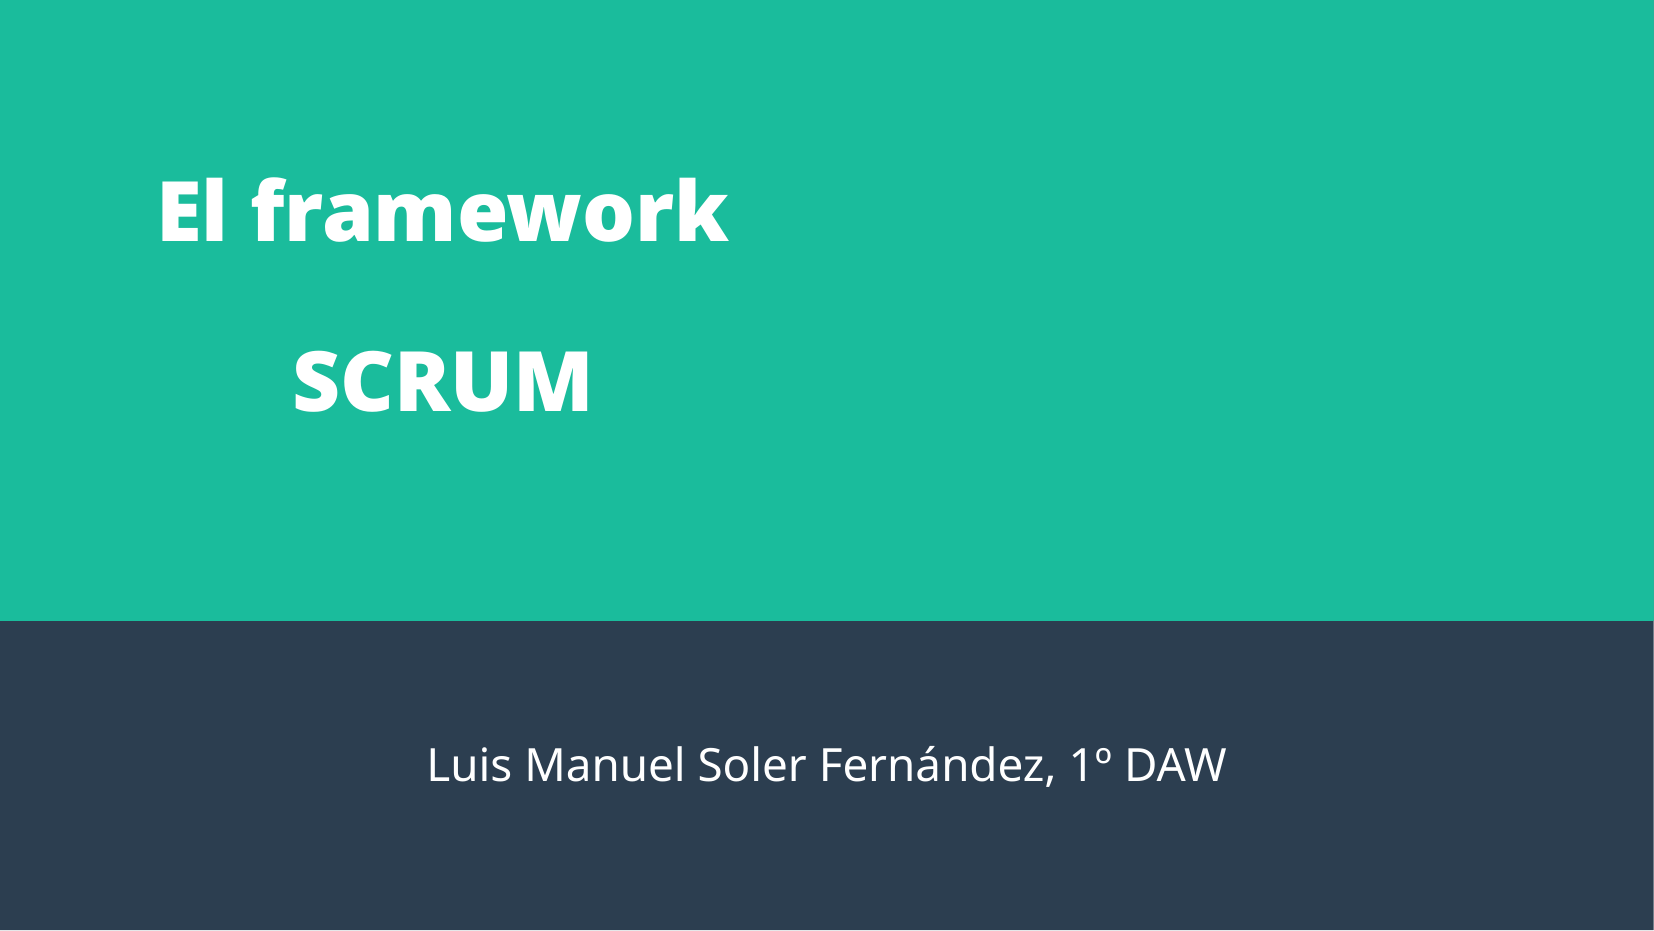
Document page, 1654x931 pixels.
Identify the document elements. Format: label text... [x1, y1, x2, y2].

title El framework SCRUM [59, 29, 827, 502]
subtitle Luis Manuel Soler Fernández, 1º DAW [59, 642, 1595, 886]
